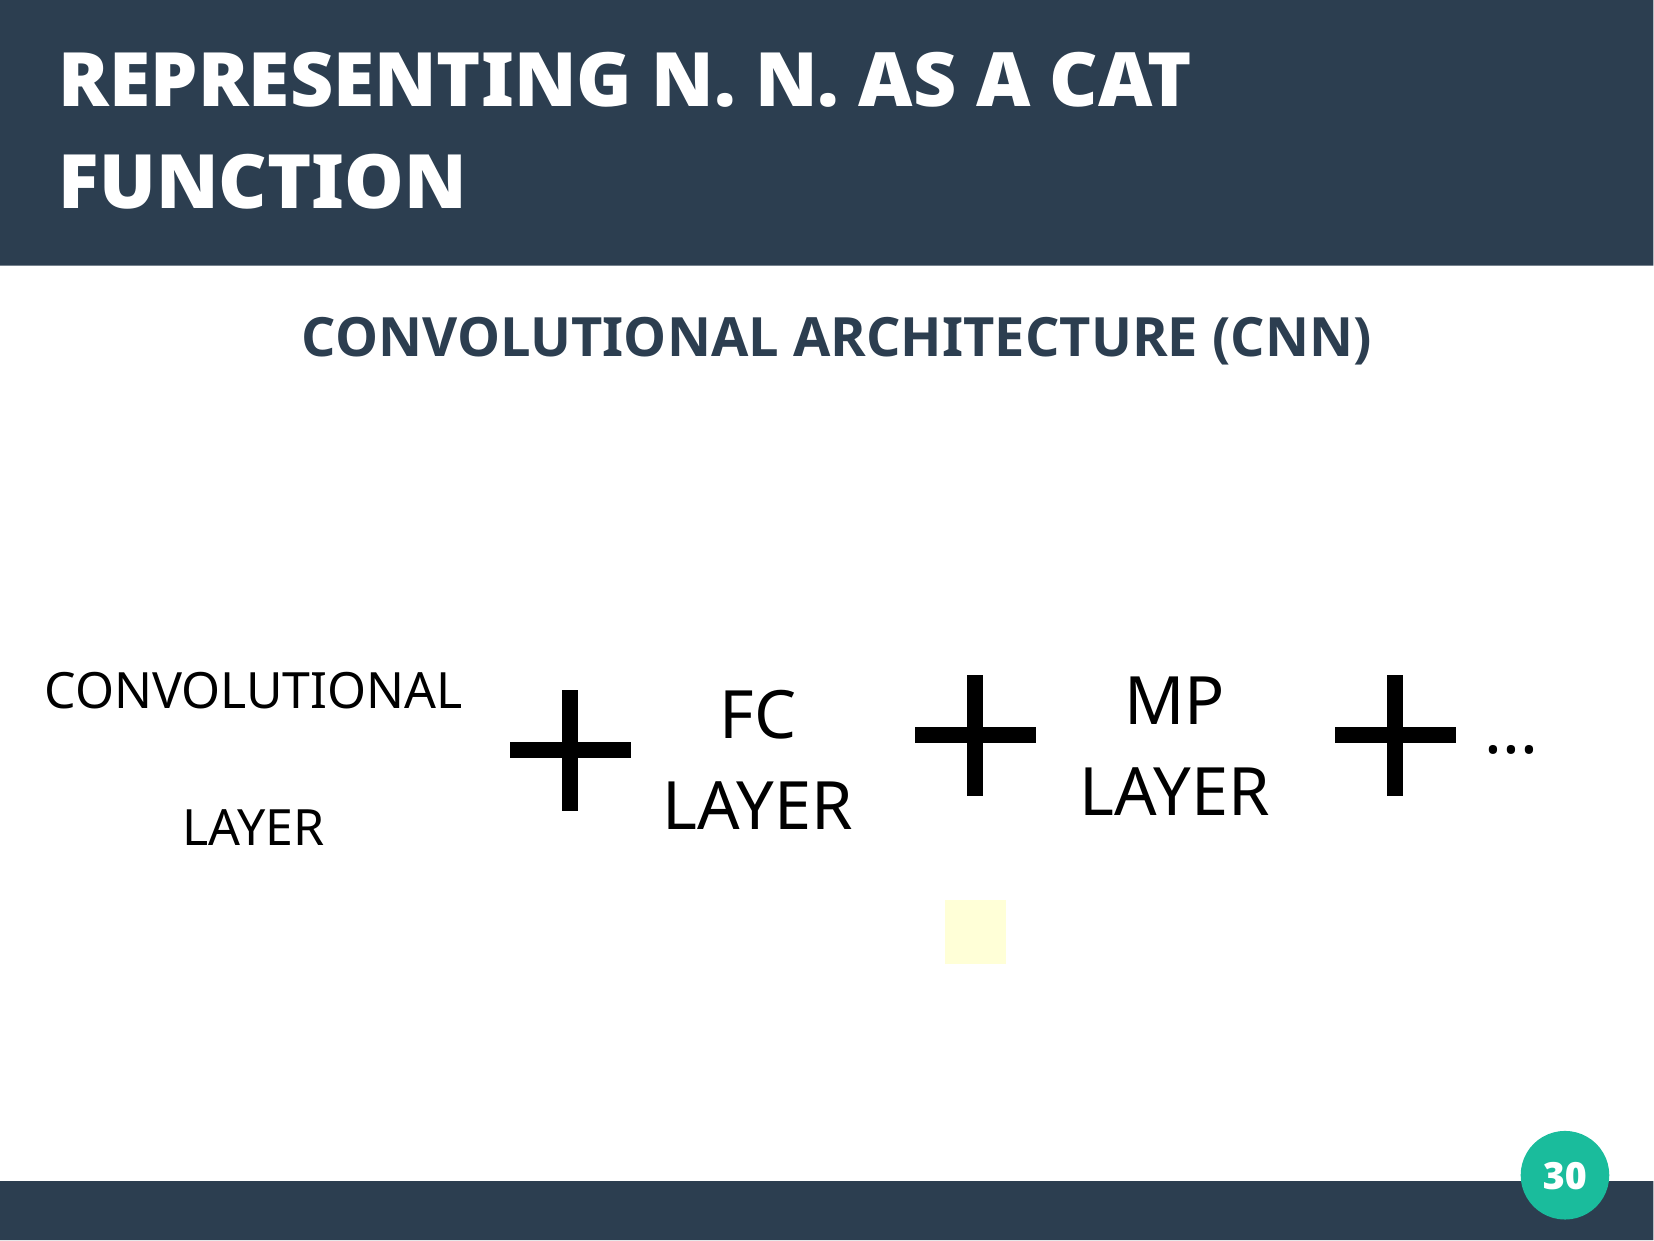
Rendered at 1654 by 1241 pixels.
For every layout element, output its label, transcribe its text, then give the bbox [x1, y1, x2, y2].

text_box [945, 900, 1006, 964]
text_box [1335, 675, 1456, 796]
text_box MP LAYER [1065, 646, 1302, 811]
text_box ... [1470, 675, 1572, 807]
text_box CONVOLUTIONAL LAYER [30, 647, 481, 916]
text_box [915, 675, 1036, 796]
text_box FC LAYER [648, 660, 886, 825]
list CONVOLUTIONAL ARCHITECTURE (CNN) [69, 298, 1606, 421]
title REPRESENTING N. N. AS A CAT FUNCTION [59, 49, 1595, 207]
text_box [510, 690, 631, 811]
